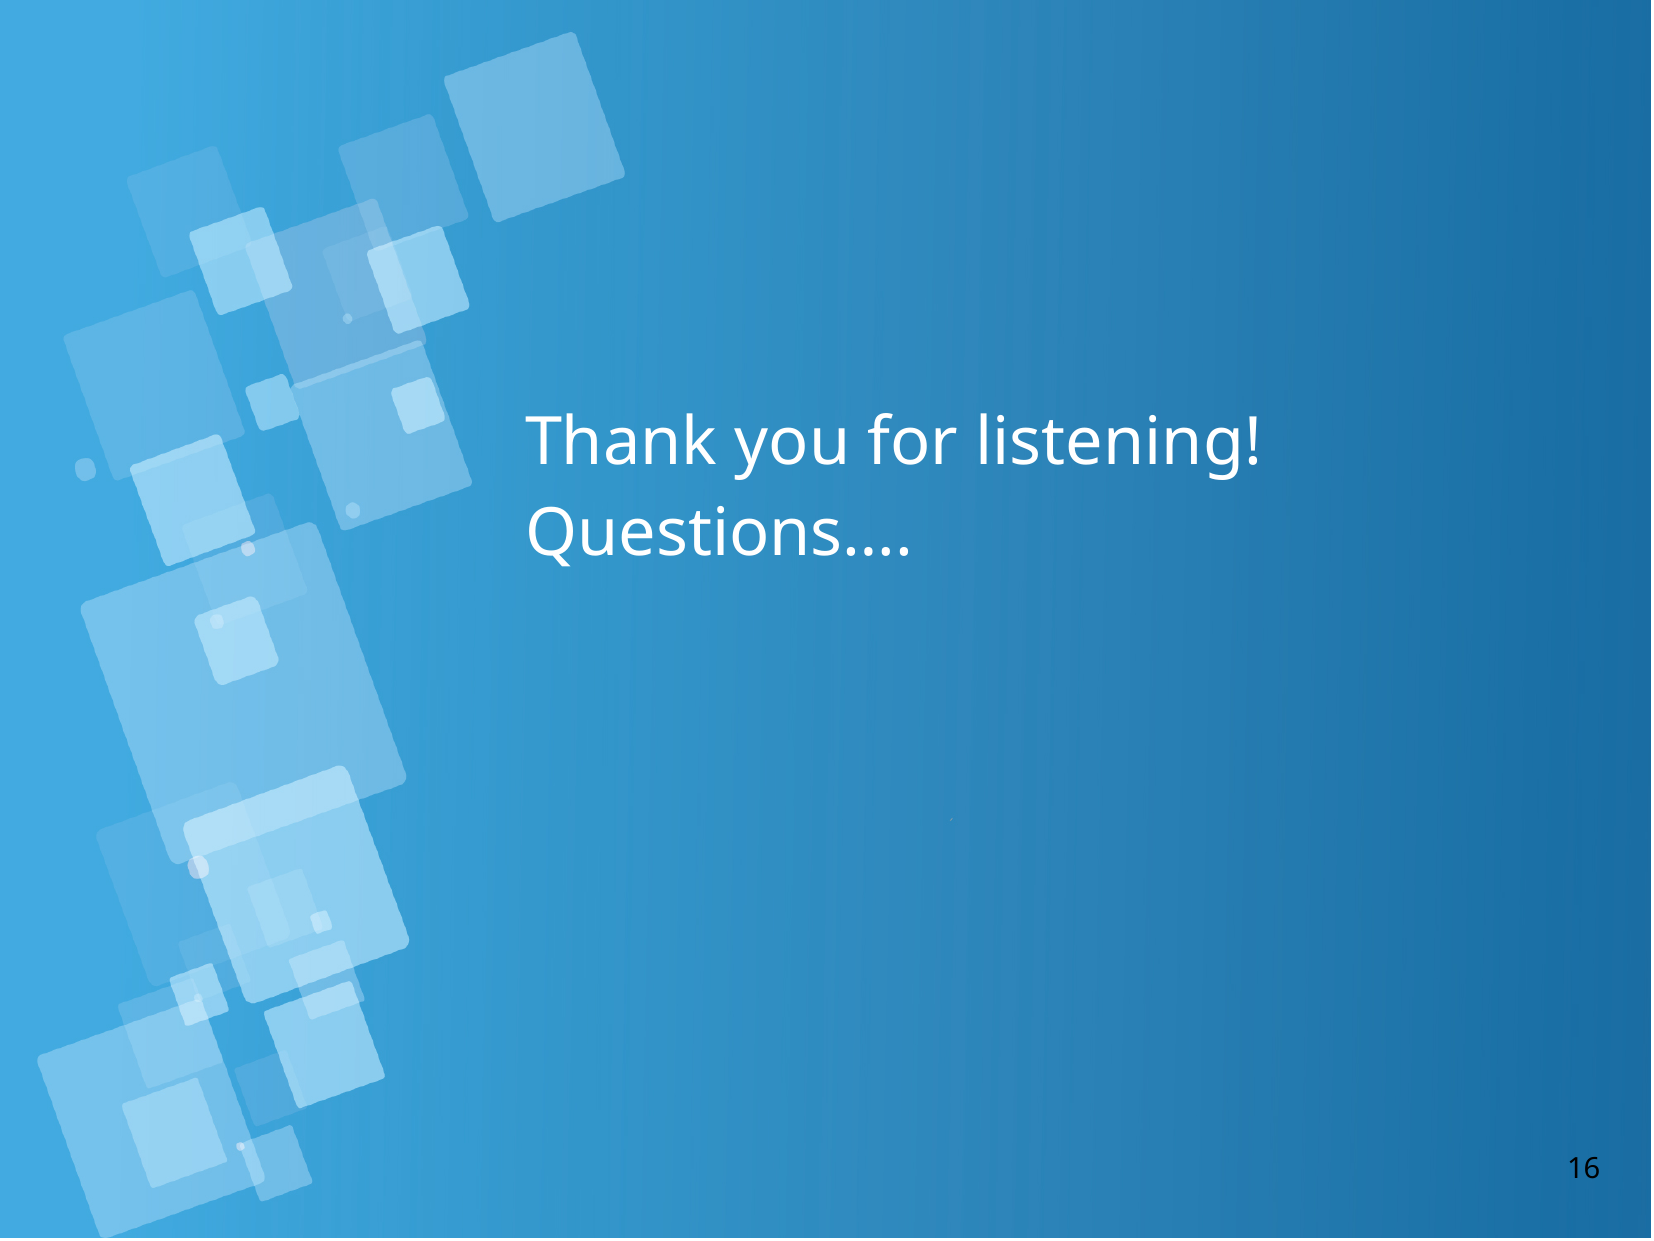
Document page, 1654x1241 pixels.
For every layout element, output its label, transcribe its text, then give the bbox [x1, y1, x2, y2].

picture [0, 0, 1651, 1238]
title Thank you for listening! Questions…. [525, 330, 1501, 638]
